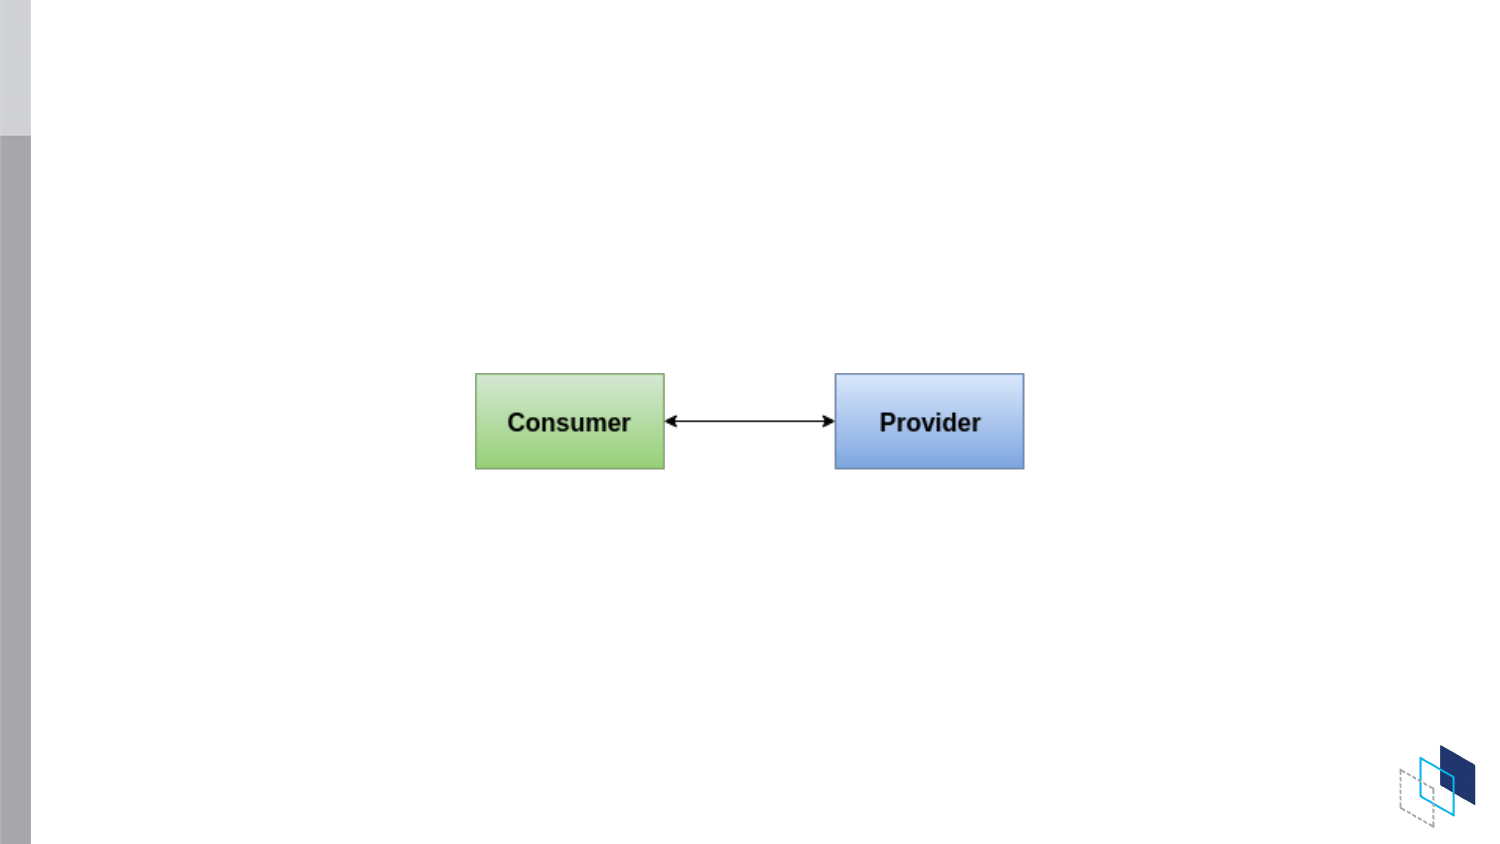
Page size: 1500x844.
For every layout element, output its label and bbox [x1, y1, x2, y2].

picture [474, 372, 1026, 471]
picture [1388, 738, 1486, 836]
picture [0, 0, 37, 844]
